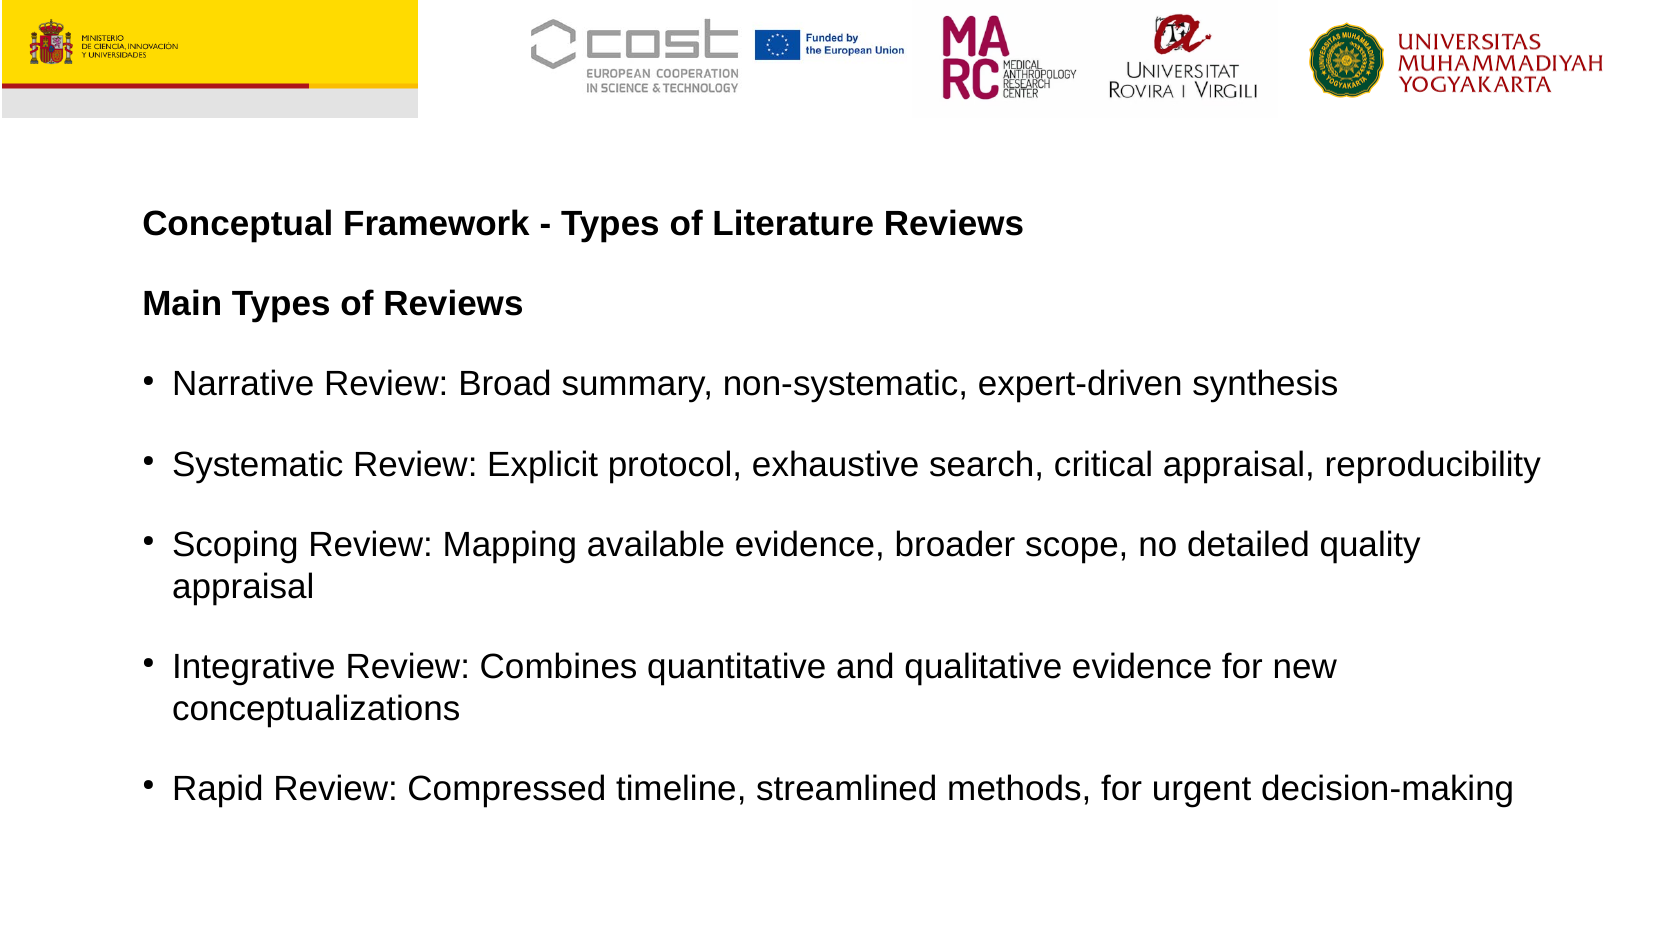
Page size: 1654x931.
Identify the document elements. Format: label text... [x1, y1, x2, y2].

text_box Conceptual Framework - Types of Literature Reviews Main Types of Reviews Narrative Review: Broad summary, non-systematic, expert-driven synthesis Systematic Review: Explicit protocol, exhaustive search, critical appraisal, reproducibility Scoping Review: Mapping available evidence, broader scope, no detailed quality appraisal Integrative Review: Combines quantitative and qualitative evidence for new conceptualizations Rapid Review: Compressed timeline, streamlined methods, for urgent decision-making [82, 200, 1552, 845]
picture [1302, 14, 1613, 112]
picture [2, 0, 1278, 119]
